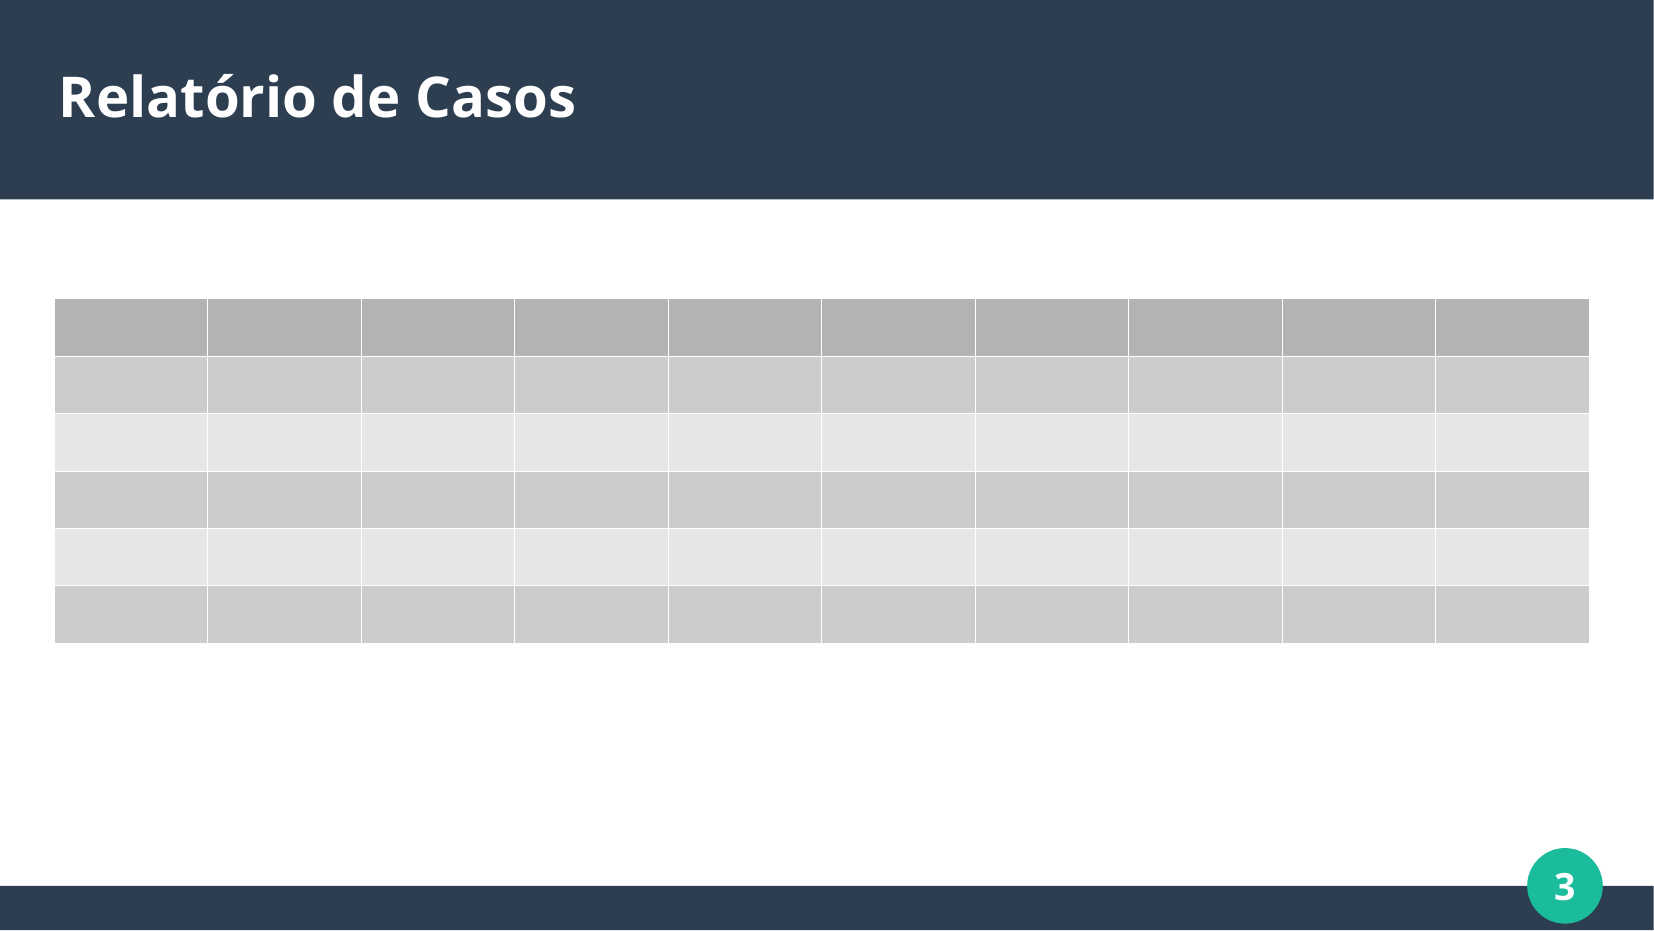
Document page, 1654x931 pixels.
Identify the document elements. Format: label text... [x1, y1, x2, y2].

table_cell [362, 586, 514, 643]
table_cell [1436, 414, 1589, 471]
table_cell [1436, 472, 1589, 528]
table_header [208, 299, 361, 356]
table_cell [208, 529, 361, 585]
title Relatório de Casos [59, 37, 1595, 155]
table_cell [55, 586, 207, 643]
table_cell [362, 357, 514, 413]
table_header [822, 299, 975, 356]
table_header [362, 299, 514, 356]
table_cell [55, 357, 207, 413]
table_cell [976, 472, 1128, 528]
table_cell [515, 472, 668, 528]
table_header [55, 299, 207, 356]
table_cell [208, 586, 361, 643]
table_cell [669, 586, 821, 643]
table_cell [515, 357, 668, 413]
table_cell [976, 529, 1128, 585]
table_header [669, 299, 821, 356]
table_cell [976, 414, 1128, 471]
table_cell [1129, 472, 1282, 528]
table_cell [822, 357, 975, 413]
table_cell [1436, 529, 1589, 585]
table_cell [362, 529, 514, 585]
table_cell [208, 414, 361, 471]
table_cell [822, 529, 975, 585]
table_cell [1283, 414, 1435, 471]
table_cell [822, 472, 975, 528]
table_header [976, 299, 1128, 356]
table_cell [1283, 586, 1435, 643]
table_cell [1283, 529, 1435, 585]
table_cell [208, 472, 361, 528]
table_cell [515, 529, 668, 585]
table_cell [362, 414, 514, 471]
table_cell [1283, 472, 1435, 528]
table_cell [1283, 357, 1435, 413]
table_cell [1129, 414, 1282, 471]
table_cell [669, 414, 821, 471]
table_header [1283, 299, 1435, 356]
table_cell [1129, 529, 1282, 585]
table_cell [822, 414, 975, 471]
table_header [515, 299, 668, 356]
table_cell [362, 472, 514, 528]
table_cell [55, 472, 207, 528]
table_cell [669, 357, 821, 413]
table_cell [669, 472, 821, 528]
table_cell [976, 357, 1128, 413]
table_cell [515, 414, 668, 471]
table_header [1436, 299, 1589, 356]
table_cell [669, 529, 821, 585]
table_cell [1436, 357, 1589, 413]
table_cell [1129, 586, 1282, 643]
table_cell [55, 414, 207, 471]
table_cell [1436, 586, 1589, 643]
table_cell [208, 357, 361, 413]
table_cell [1129, 357, 1282, 413]
table_header [1129, 299, 1282, 356]
table_cell [55, 529, 207, 585]
table_cell [515, 586, 668, 643]
table_cell [976, 586, 1128, 643]
table_cell [822, 586, 975, 643]
